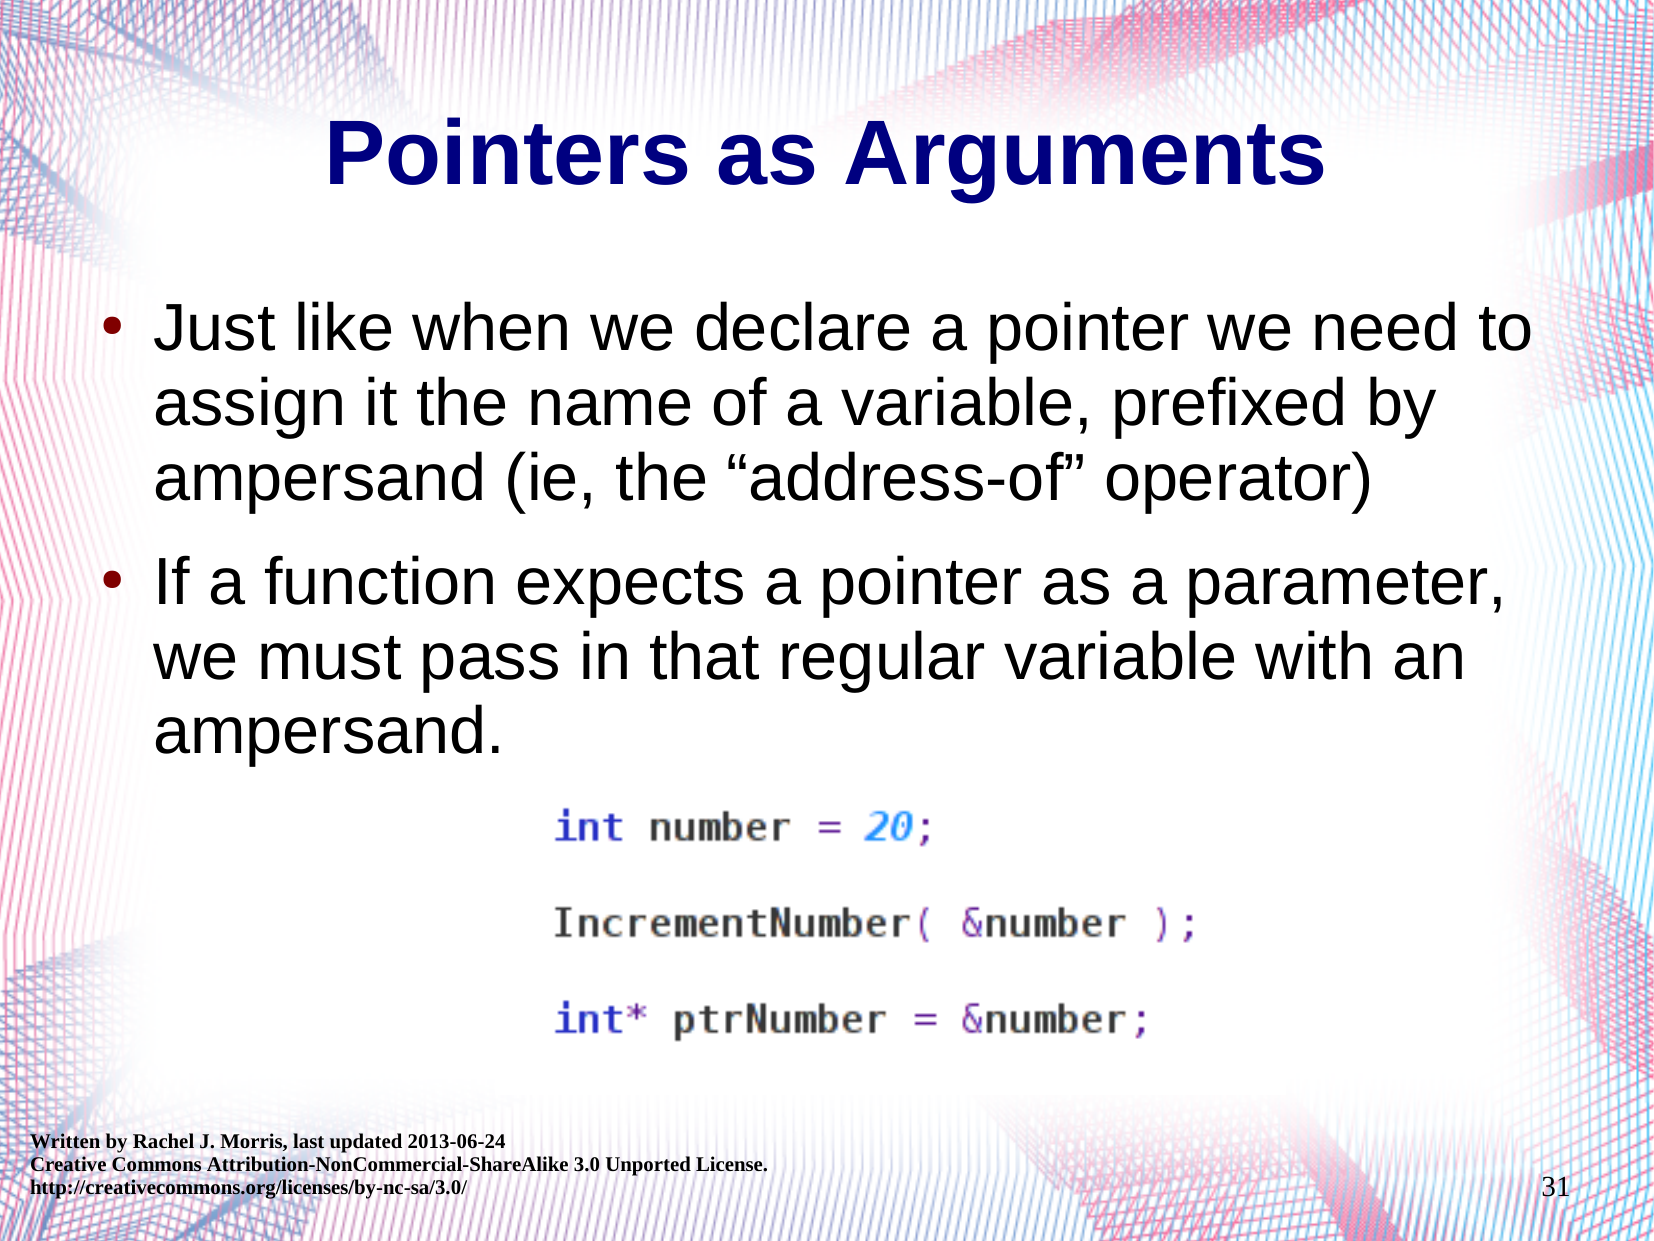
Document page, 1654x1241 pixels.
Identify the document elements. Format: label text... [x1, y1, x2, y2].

list Just like when we declare a pointer we need to assign it the name of a variable, prefixed by ampersand (ie, the “address-of” operator) If a function expects a pointer as a parameter, we must pass in that regular variable with an ampersand. [82, 290, 1571, 1010]
title Pointers as Arguments [82, 49, 1571, 257]
picture [0, 0, 1654, 1241]
